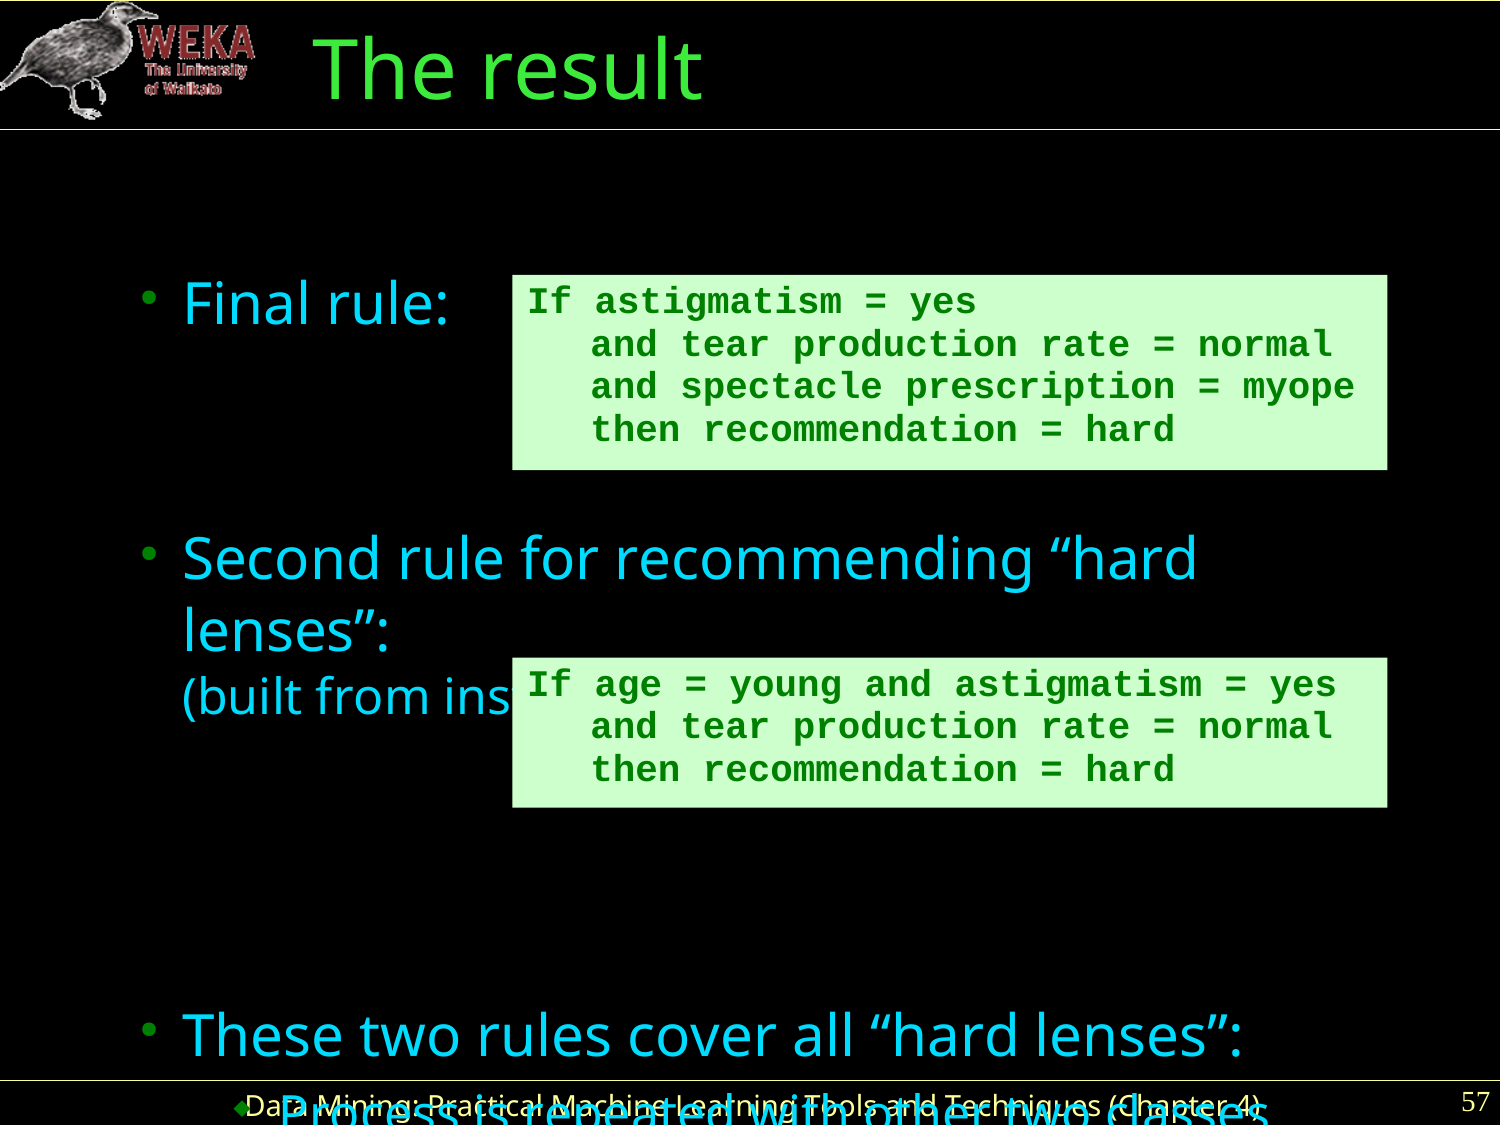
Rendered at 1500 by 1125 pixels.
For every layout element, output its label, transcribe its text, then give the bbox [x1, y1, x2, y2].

picture [0, 1, 266, 129]
title The result [297, 0, 1500, 148]
text_box If age = young and astigmatism = yes and tear production rate = normal then recommendation = hard [512, 657, 1388, 808]
text_box If astigmatism = yes and tear production rate = normal and spectacle prescription = myope then recommendation = hard [512, 274, 1388, 471]
text_box Final rule: Second rule for recommending “hard lenses”: (built from instances not covered by first rule) These two rules cover all “hard lenses”: Process is repeated with other two classes [124, 260, 1425, 1004]
